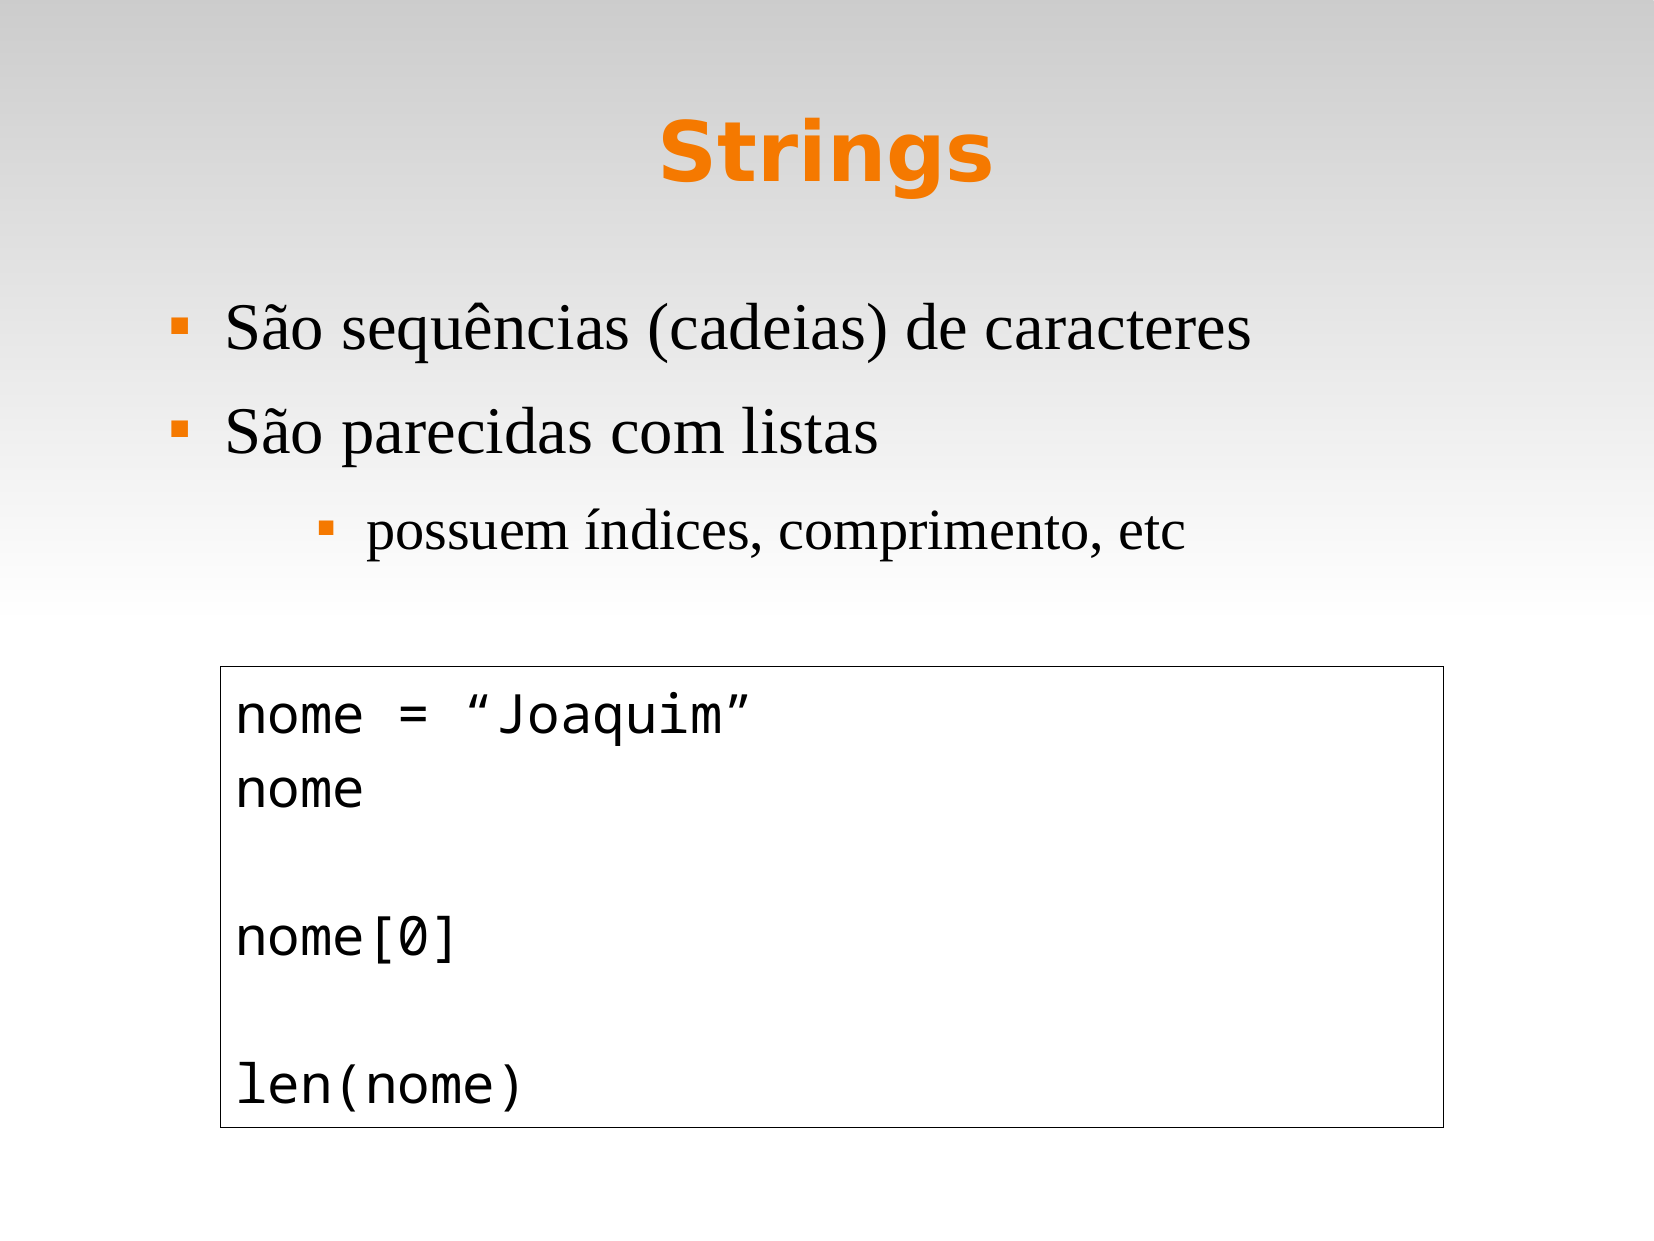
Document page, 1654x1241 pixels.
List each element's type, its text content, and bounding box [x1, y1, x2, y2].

title Strings [82, 49, 1571, 257]
text_box nome = “Joaquim” nome nome[0] len(nome) [220, 666, 1444, 1128]
list São sequências (cadeias) de caracteres São parecidas com listas possuem índices, comprimento, etc [82, 290, 1571, 1189]
